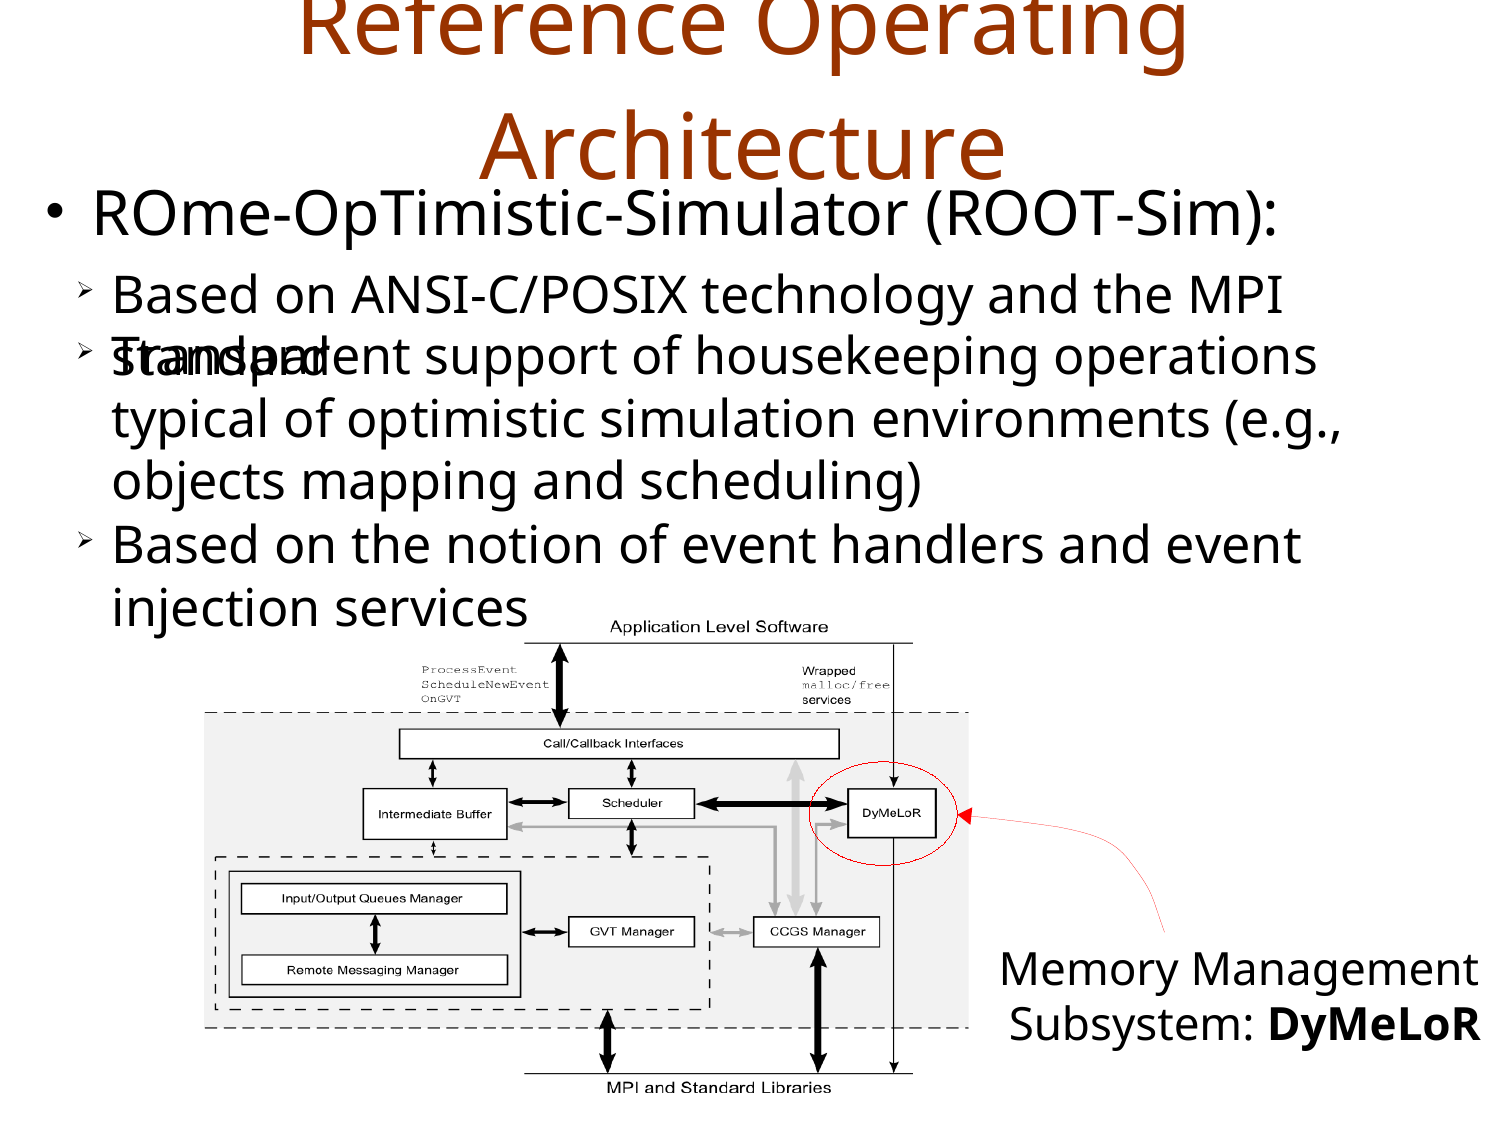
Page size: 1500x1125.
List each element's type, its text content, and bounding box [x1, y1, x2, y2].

picture [204, 650, 969, 1093]
text_box Memory Management Subsystem: DyMeLoR [983, 932, 1443, 1058]
text_box ROme-OpTimistic-Simulator (ROOT-Sim): [29, 165, 1477, 278]
text_box Transparent support of housekeeping operations typical of optimistic simulation environments (e.g., objects mapping and scheduling) [0, 315, 1394, 504]
title Reference Operating Architecture [35, 0, 1453, 165]
text_box Based on ANSI-C/POSIX technology and the MPI standard [0, 253, 1394, 315]
text_box Based on the notion of event handlers and event injection services [0, 504, 1394, 650]
